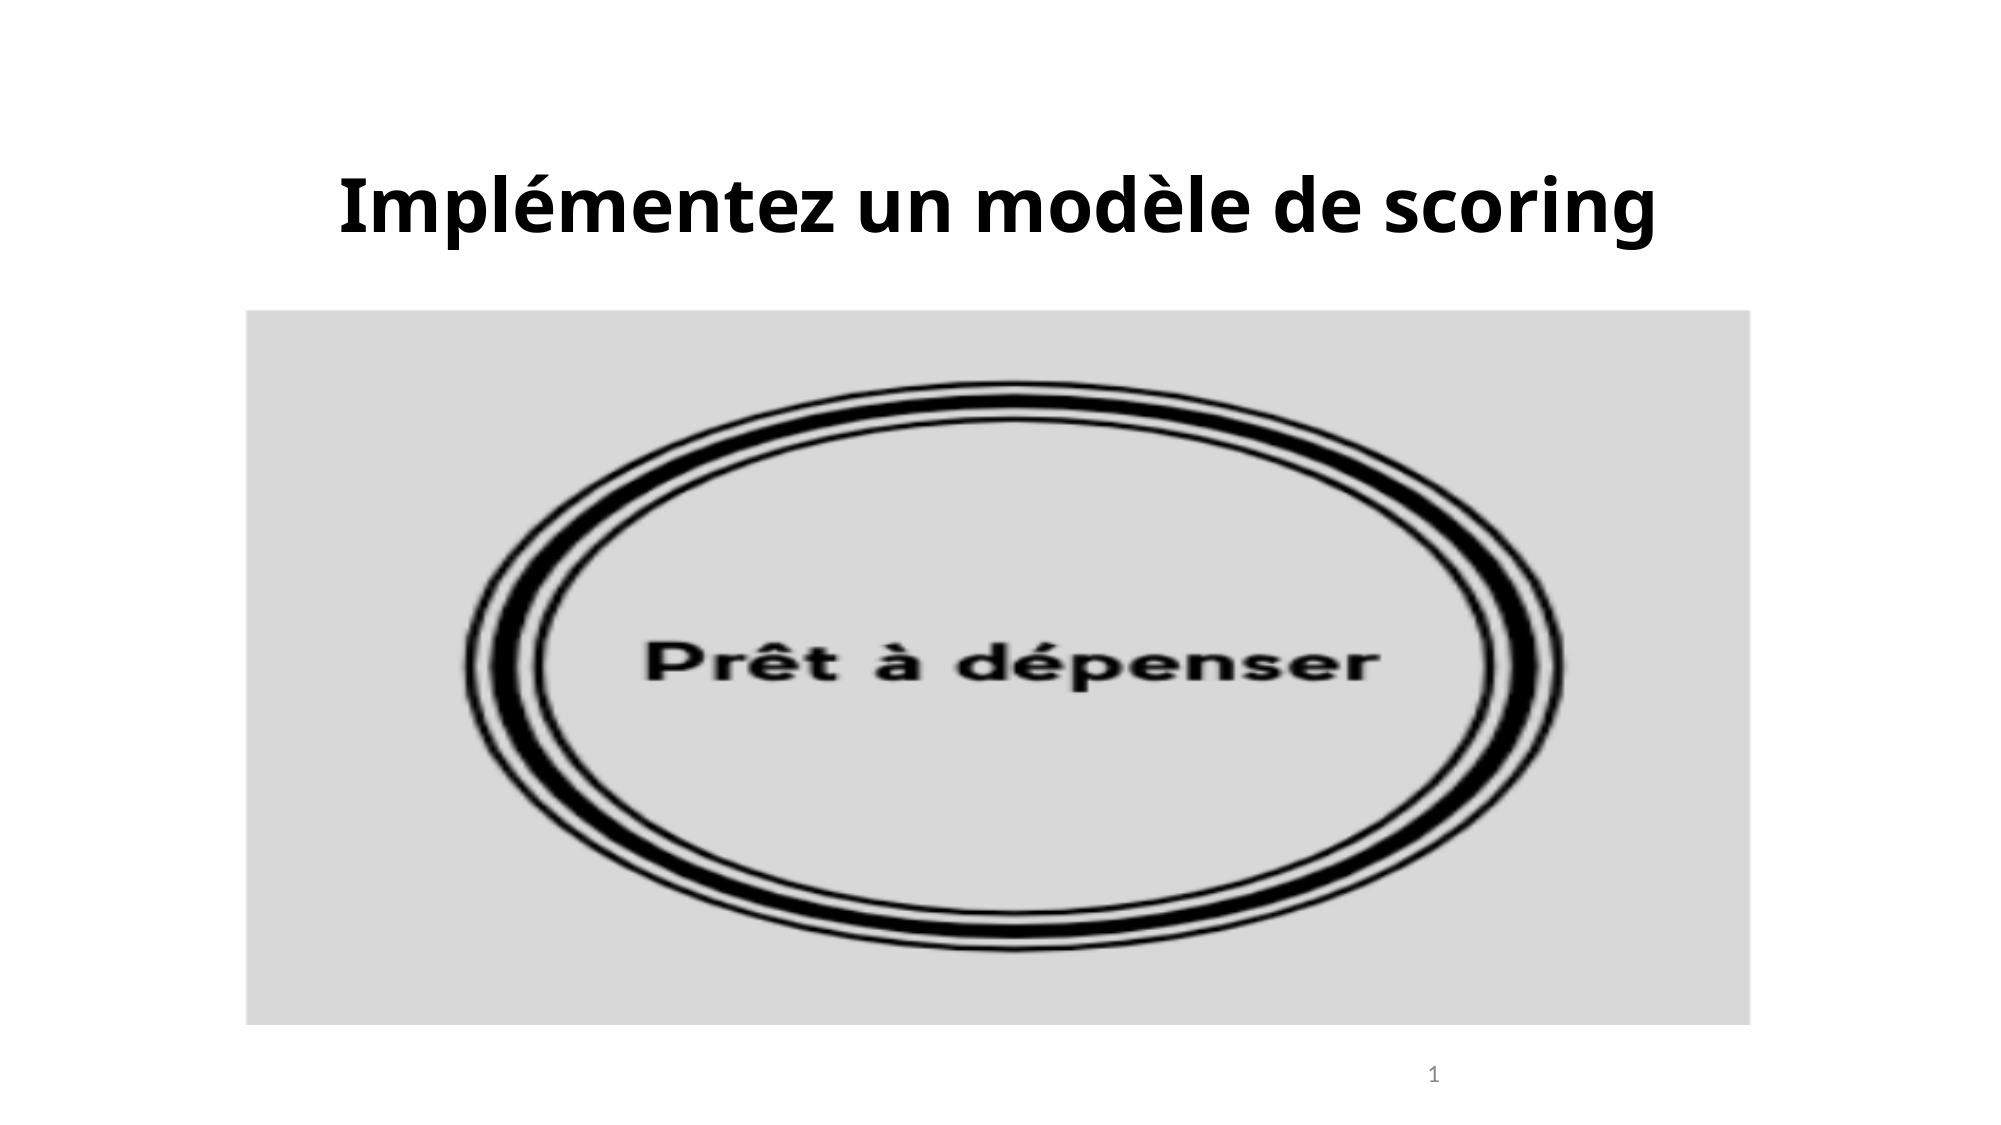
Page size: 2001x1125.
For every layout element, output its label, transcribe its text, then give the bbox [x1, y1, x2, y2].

title Implémentez un modèle de scoring [249, 89, 1750, 257]
text_box [1412, 1042, 1863, 1103]
picture [233, 307, 1766, 1025]
